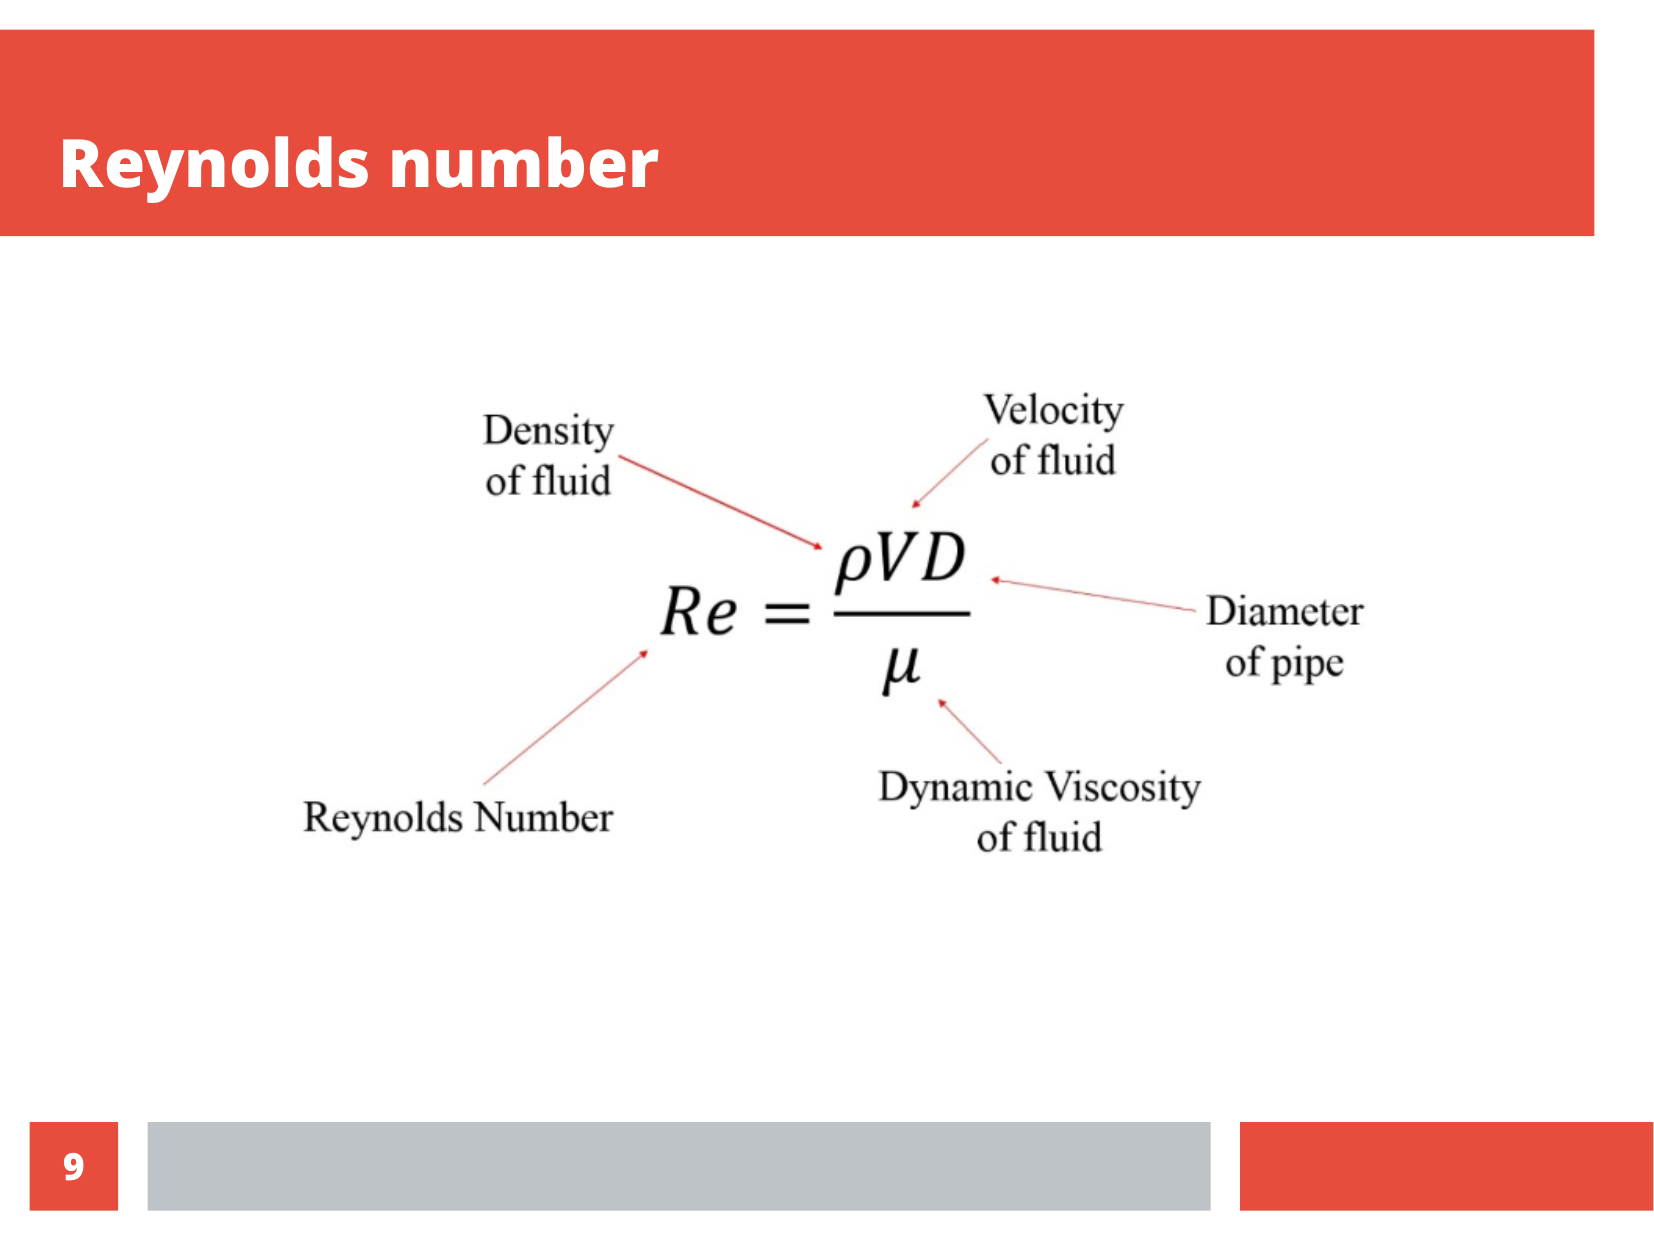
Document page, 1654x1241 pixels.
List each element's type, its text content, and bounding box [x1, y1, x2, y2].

title Reynolds number [59, 59, 1595, 207]
picture [283, 390, 1374, 855]
